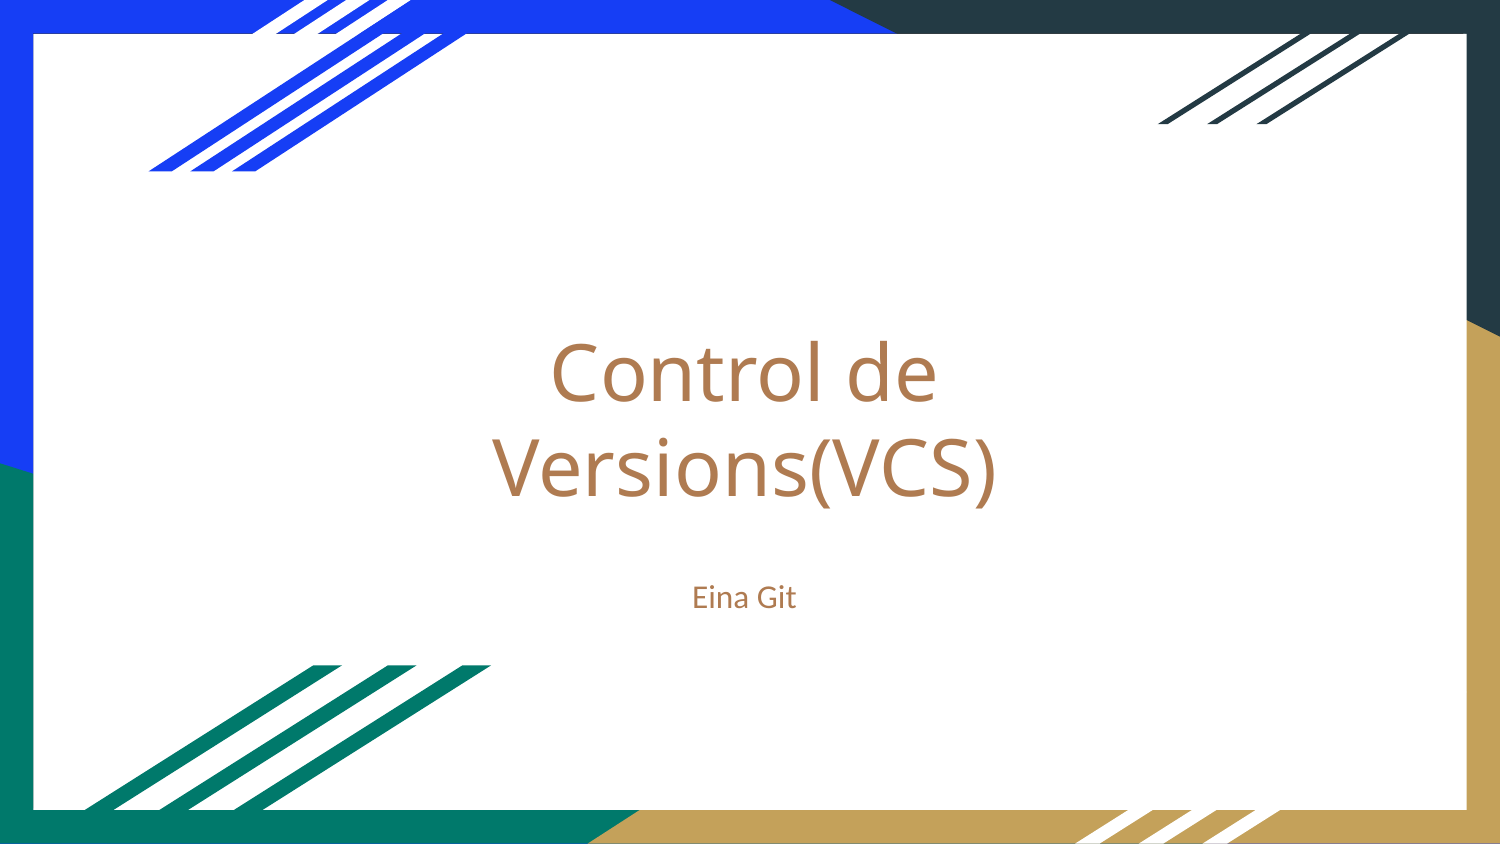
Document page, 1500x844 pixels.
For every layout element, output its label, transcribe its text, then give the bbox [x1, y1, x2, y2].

title Control de Versions(VCS) [304, 298, 1185, 537]
subtitle Eina Git [304, 559, 1185, 646]
